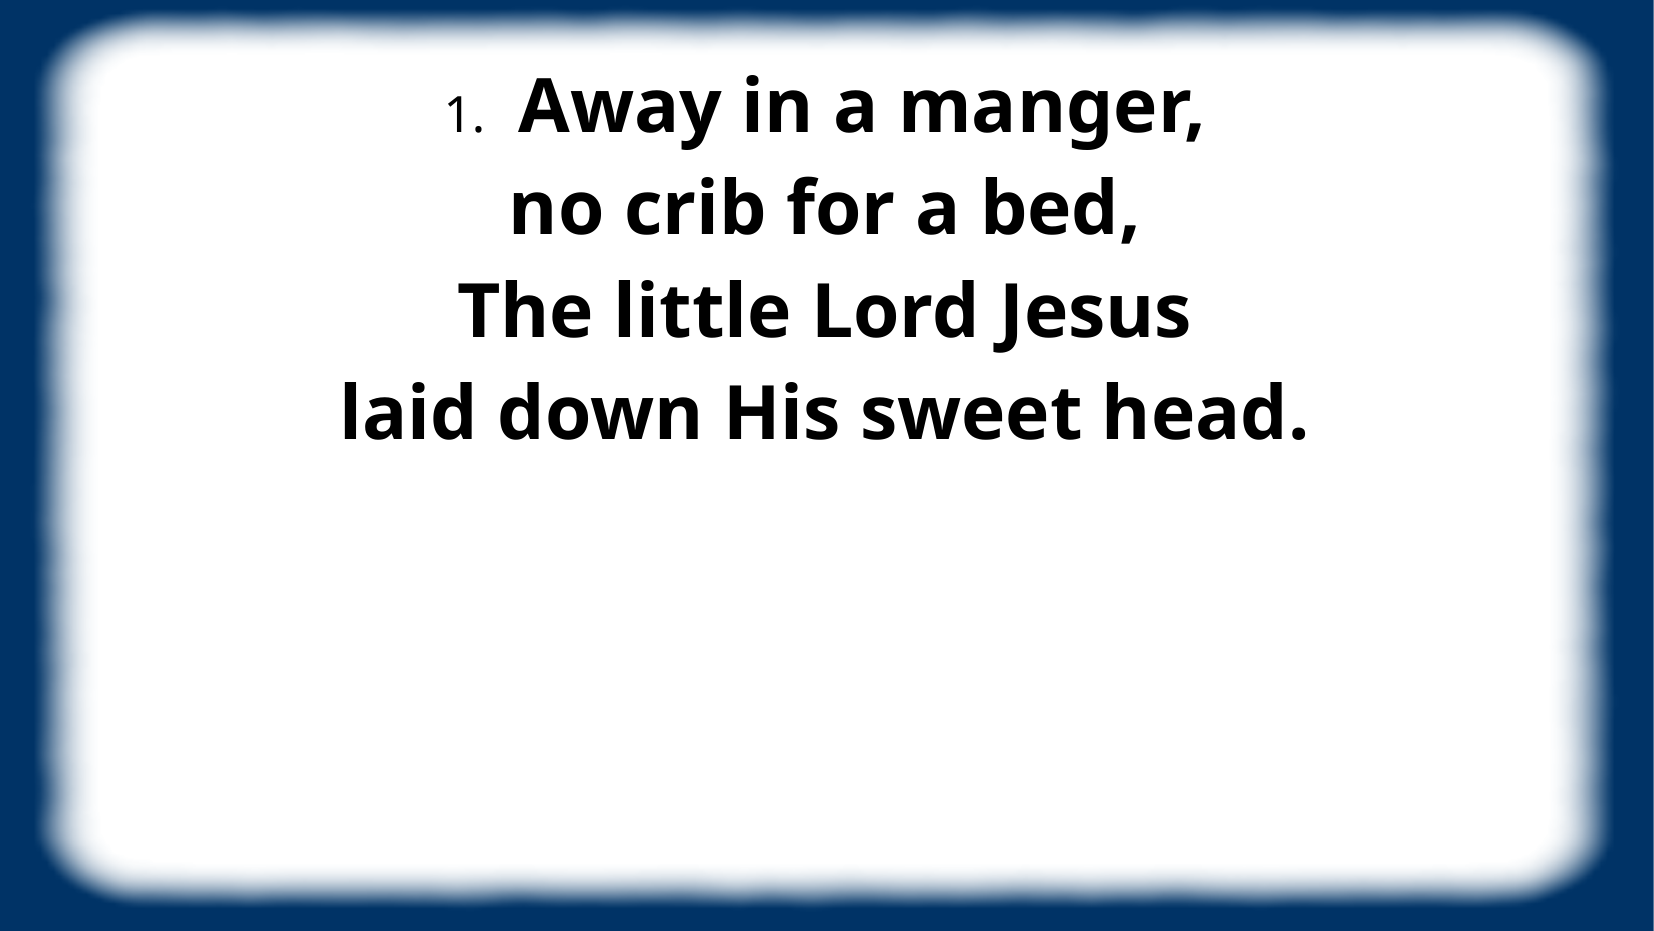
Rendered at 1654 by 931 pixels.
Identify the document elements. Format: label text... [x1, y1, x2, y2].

picture [0, 0, 1654, 931]
text_box 1. Away in a manger, no crib for a bed, The little Lord Jesus laid down His sweet head. [75, 45, 1576, 541]
